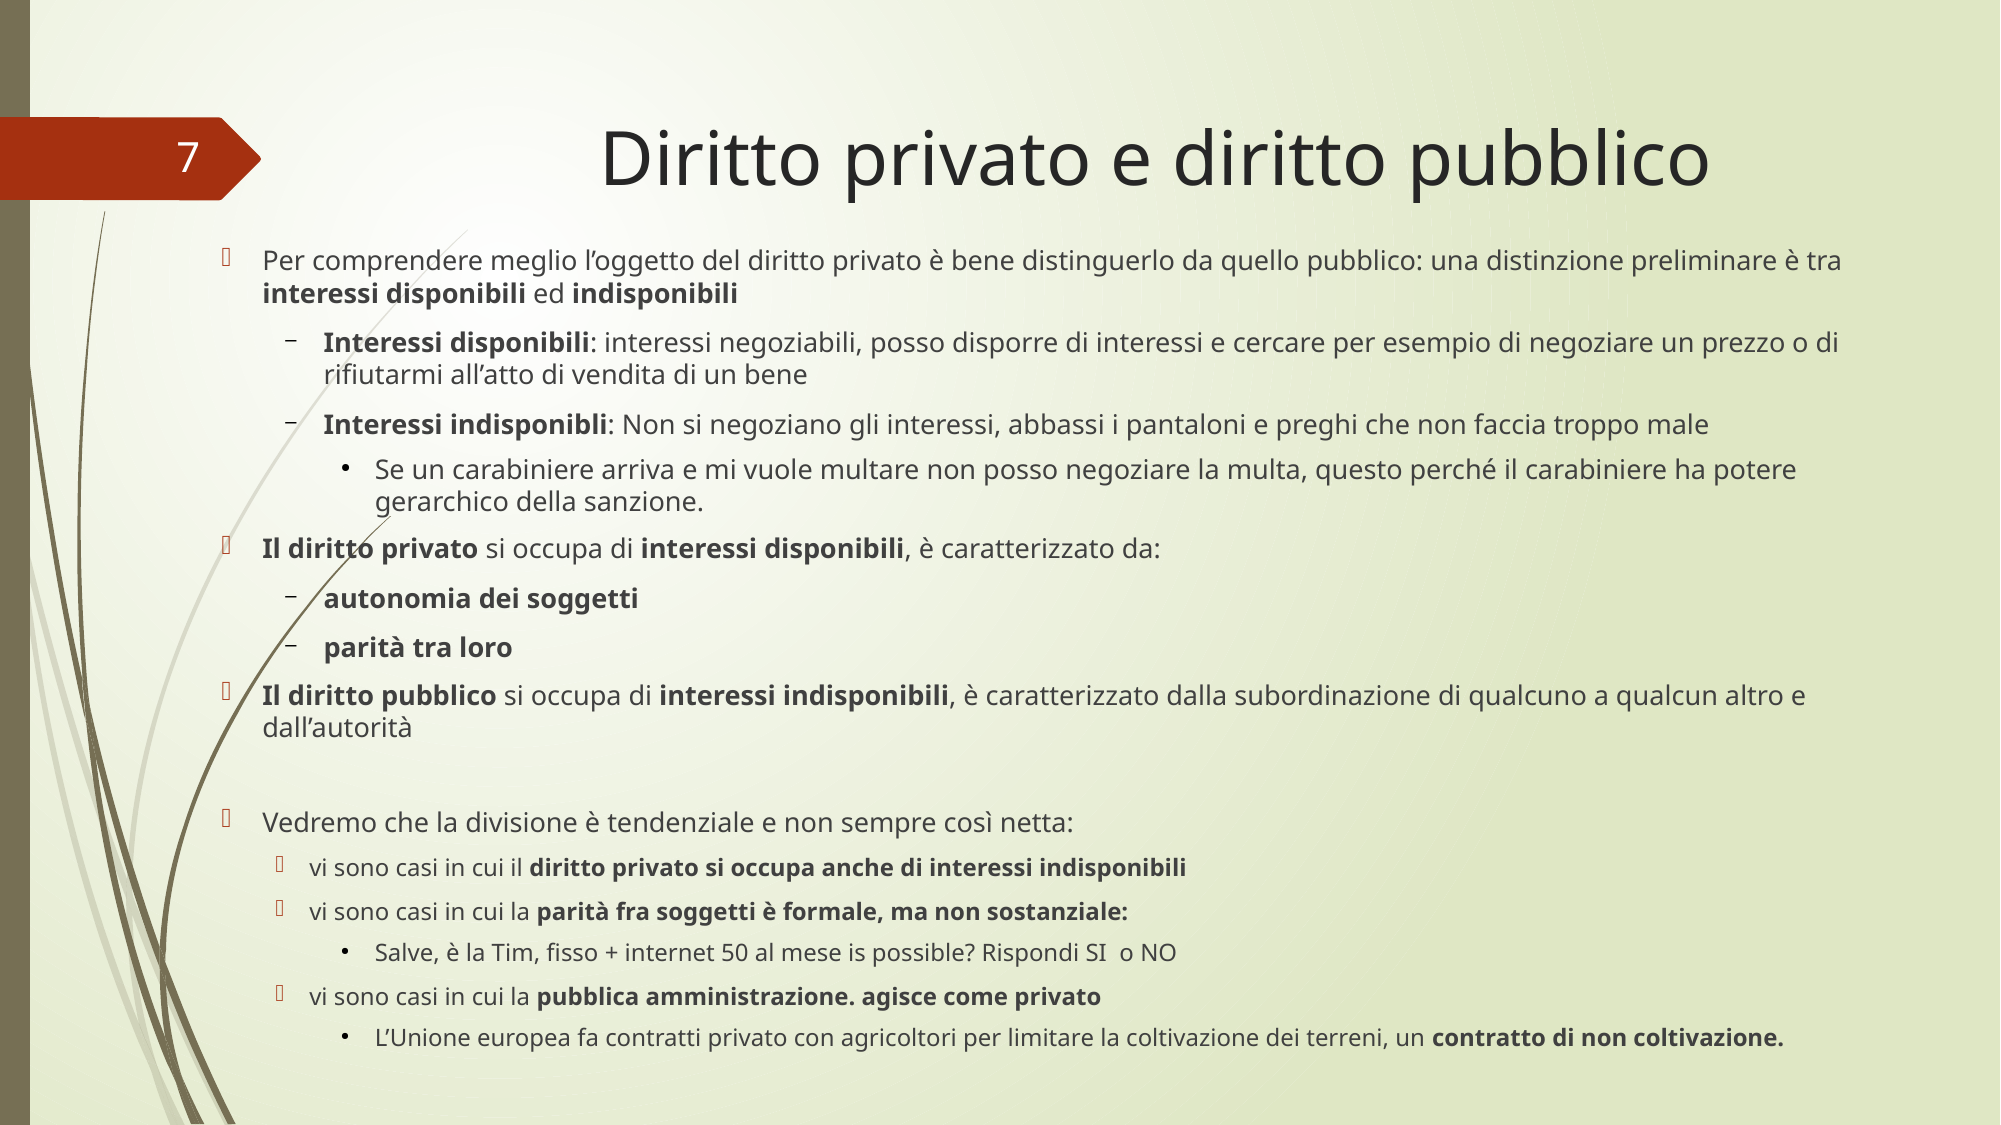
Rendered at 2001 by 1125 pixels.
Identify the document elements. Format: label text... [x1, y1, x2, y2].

title Diritto privato e diritto pubblico [425, 102, 1888, 236]
list Per comprendere meglio l’oggetto del diritto privato è bene distinguerlo da quello pubblico: una distinzione preliminare è tra interessi disponibili ed indisponibili Interessi disponibili: interessi negoziabili, posso disporre di interessi e cercare per esempio di negoziare un prezzo o di rifiutarmi all’atto di vendita di un bene Interessi indisponibli: Non si negoziano gli interessi, abbassi i pantaloni e preghi che non faccia troppo male Se un carabiniere arriva e mi vuole multare non posso negoziare la multa, questo perché il carabiniere ha potere gerarchico della sanzione. Il diritto privato si occupa di interessi disponibili, è caratterizzato da: autonomia dei soggetti parità tra loro Il diritto pubblico si occupa di interessi indisponibili, è caratterizzato dalla subordinazione di qualcuno a qualcun altro e dall’autorità Vedremo che la divisione è tendenziale e non sempre così netta: vi sono casi in cui il diritto privato si occupa anche di interessi indisponibili vi sono casi in cui la parità fra soggetti è formale, ma non sostanziale: Salve, è la Tim, fisso + internet 50 al mese is possible? Rispondi SI o NO vi sono casi in cui la pubblica amministrazione. agisce come privato L’Unione europea fa contratti privato con agricoltori per limitare la coltivazione dei terreni, un contratto di non coltivazione. [206, 236, 1888, 1063]
slide_number <numero> [87, 129, 216, 190]
